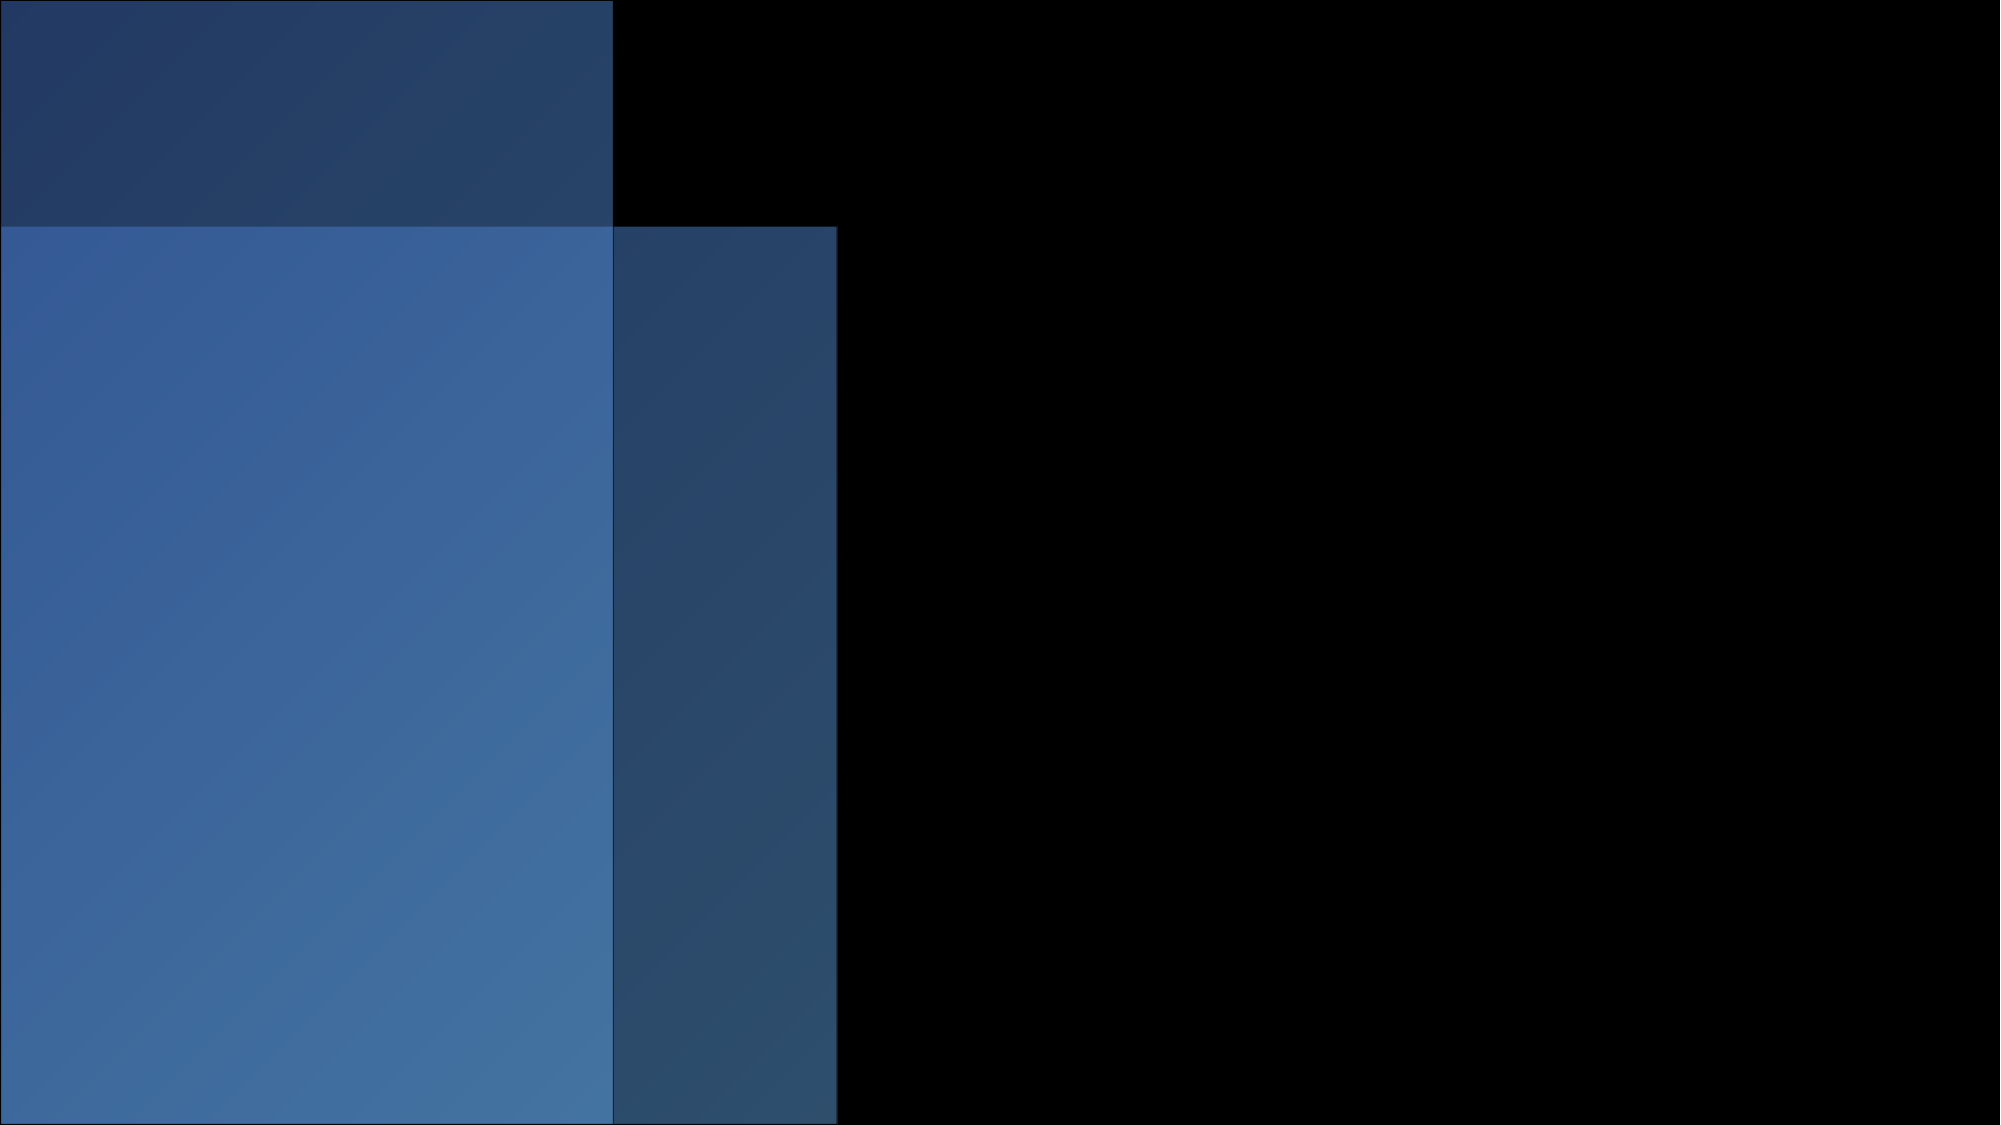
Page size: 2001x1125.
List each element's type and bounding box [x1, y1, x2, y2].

text_box [0, 0, 2000, 1125]
